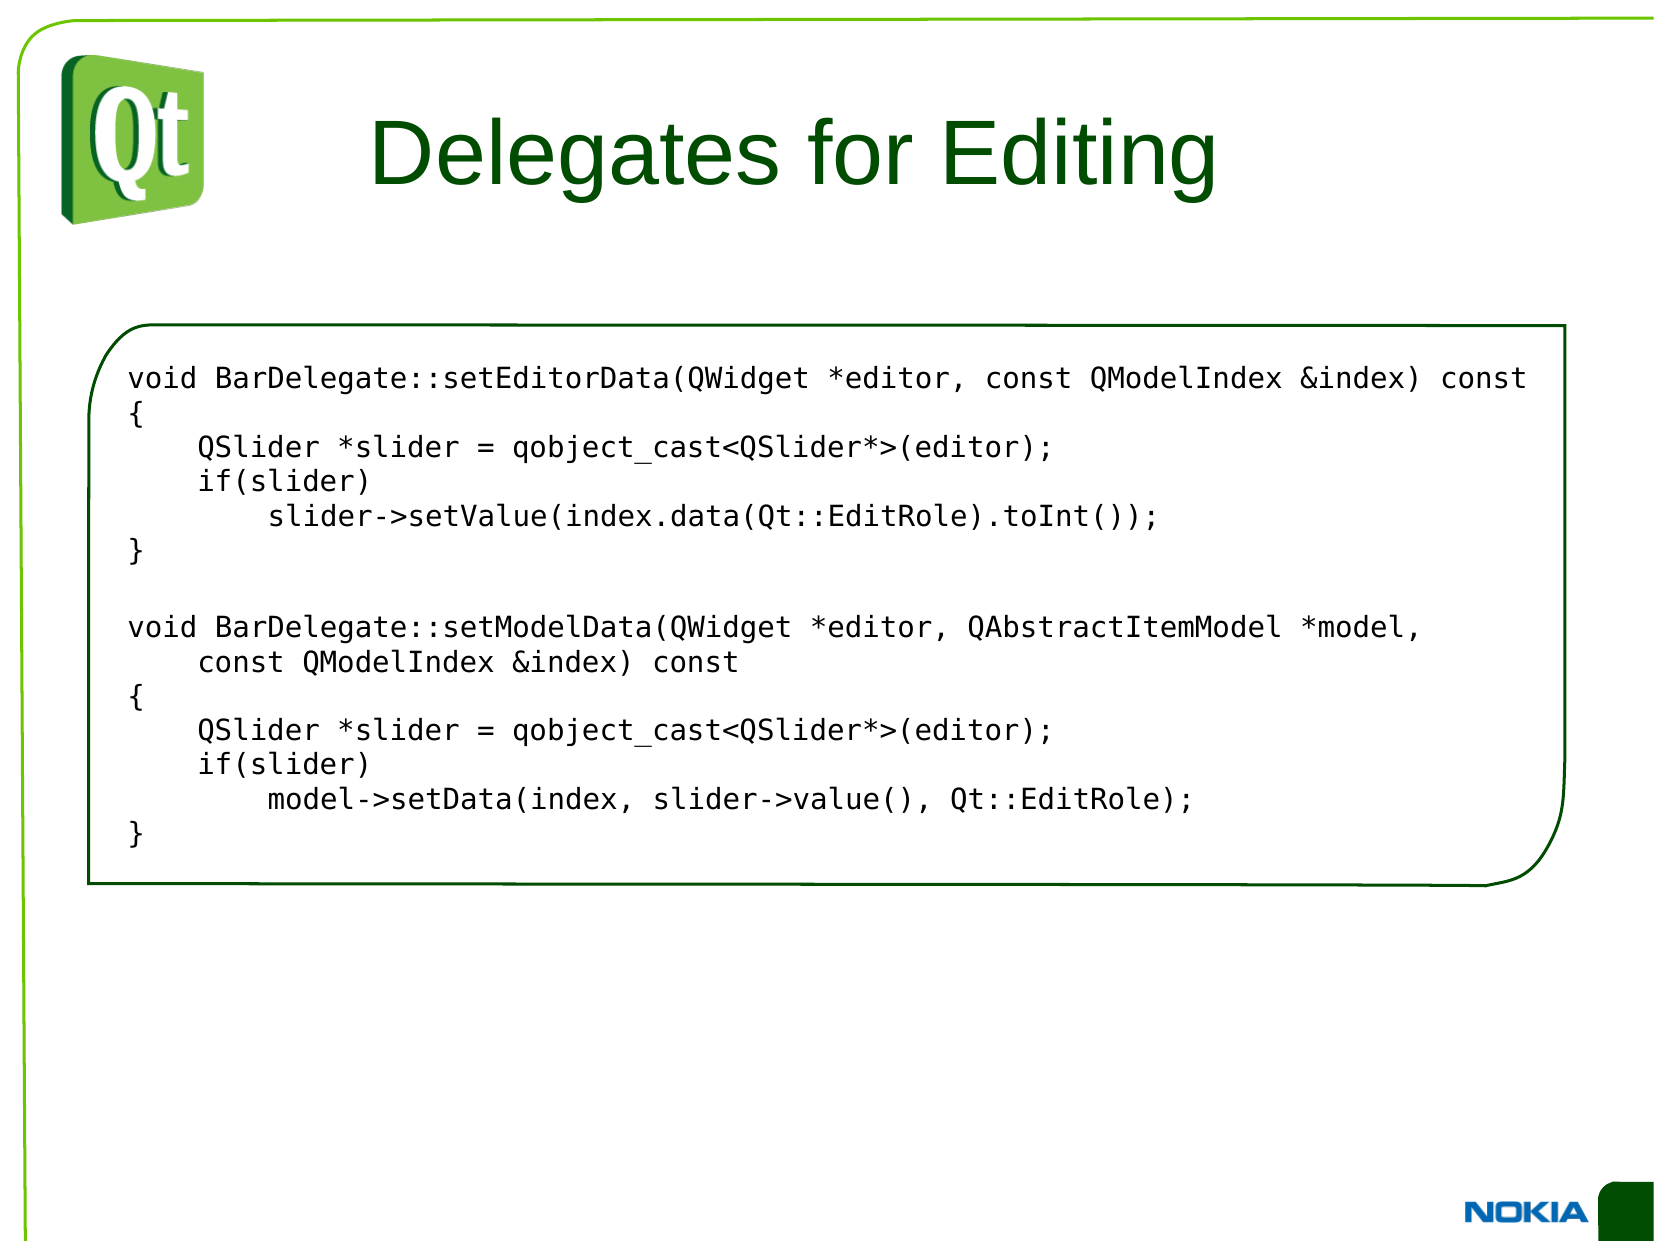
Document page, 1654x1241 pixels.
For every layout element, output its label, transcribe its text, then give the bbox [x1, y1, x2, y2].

text_box void BarDelegate::setEditorData(QWidget *editor, const QModelIndex &index) const { QSlider *slider = qobject_cast<QSlider*>(editor); if(slider) slider->setValue(index.data(Qt::EditRole).toInt()); } void BarDelegate::setModelData(QWidget *editor, QAbstractItemModel *model, const QModelIndex &index) const { QSlider *slider = qobject_cast<QSlider*>(editor); if(slider) model->setData(index, slider->value(), Qt::EditRole); } [112, 354, 1563, 884]
picture [61, 55, 204, 225]
picture [1465, 1201, 1589, 1223]
title Delegates for Editing [257, 49, 1333, 257]
